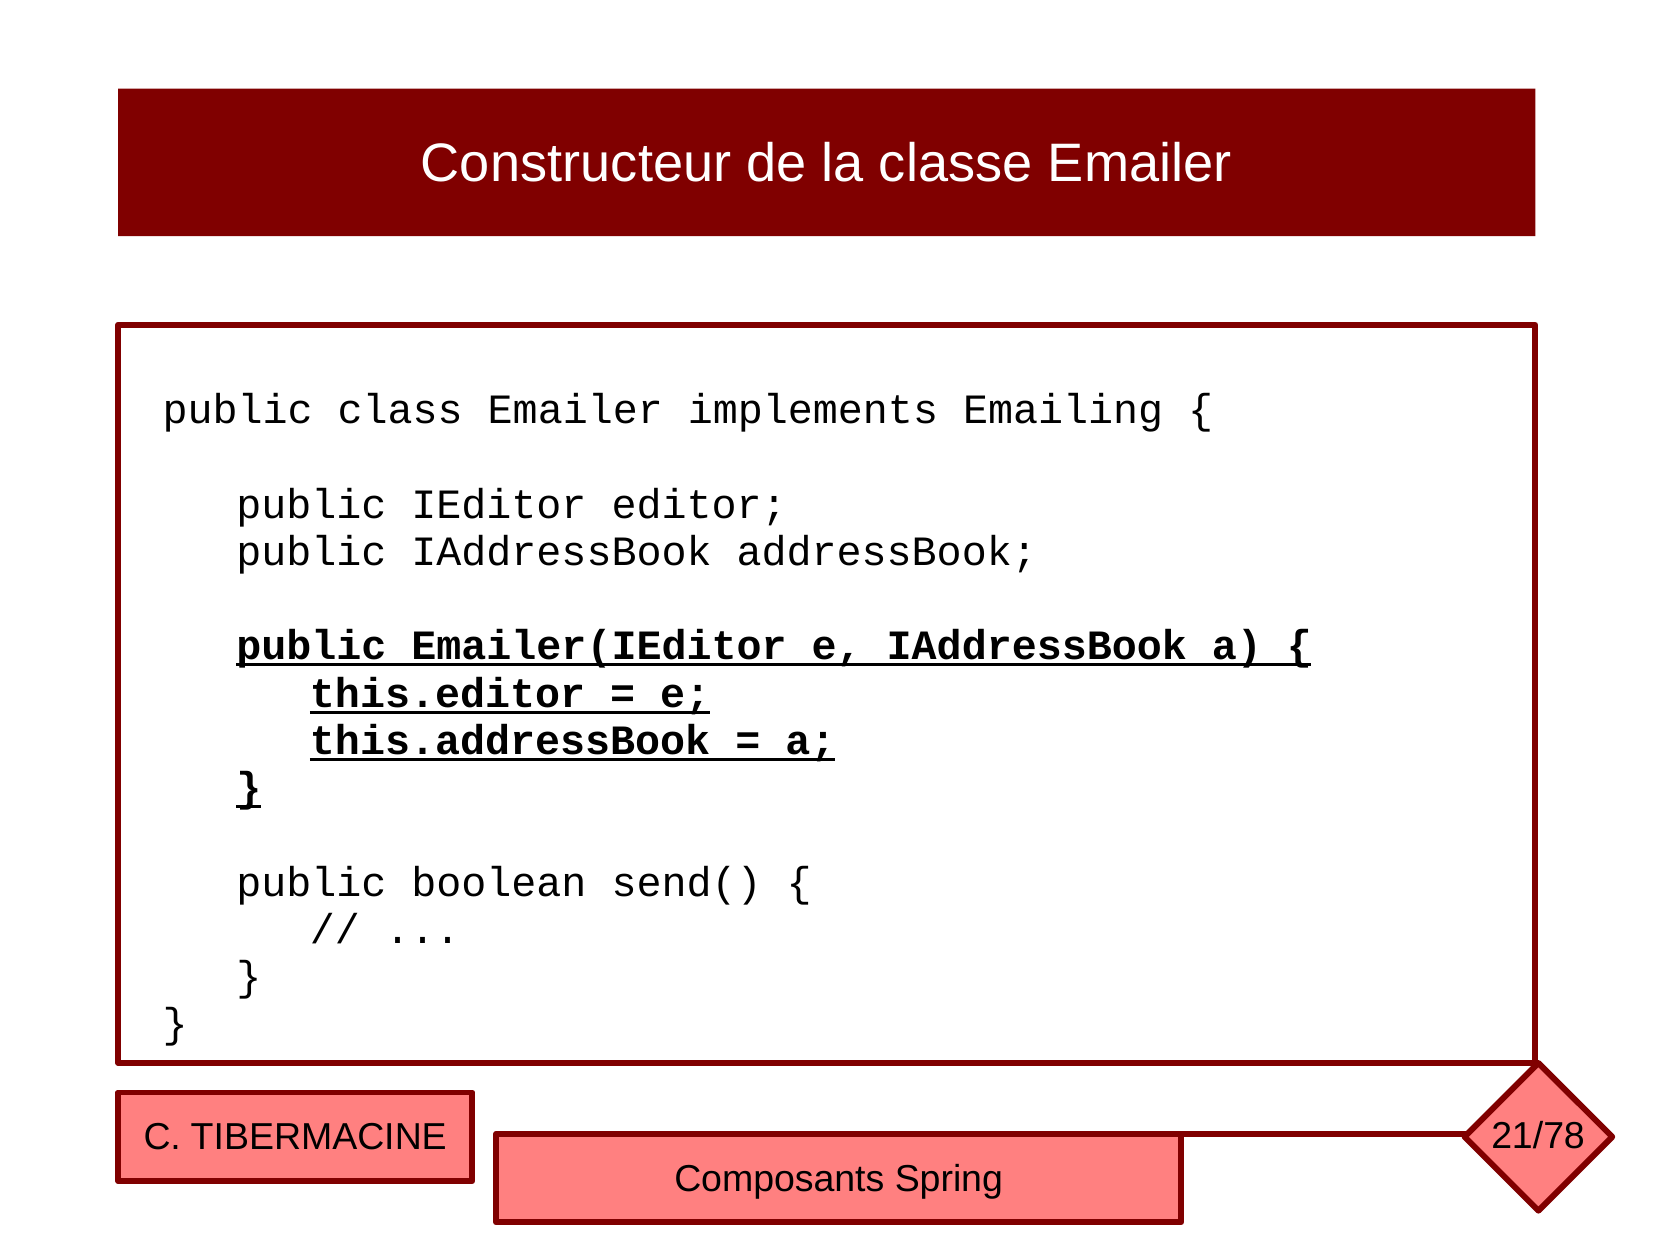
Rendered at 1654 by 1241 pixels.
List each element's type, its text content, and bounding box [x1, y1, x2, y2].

text_box <numéro>/78 [1476, 1107, 1613, 1207]
text_box public class Emailer implements Emailing { public IEditor editor; public IAddressBook addressBook; public Emailer(IEditor e, IAddressBook a) { this.editor = e; this.addressBook = a; } public boolean send() { // ... } } [118, 324, 1536, 1063]
text_box Constructeur de la classe Emailer [118, 88, 1536, 237]
text_box [1464, 1125, 1476, 1149]
text_box Composants Spring [496, 1133, 1182, 1223]
text_box C. TIBERMACINE [118, 1092, 473, 1182]
text_box [1494, 1062, 1583, 1107]
